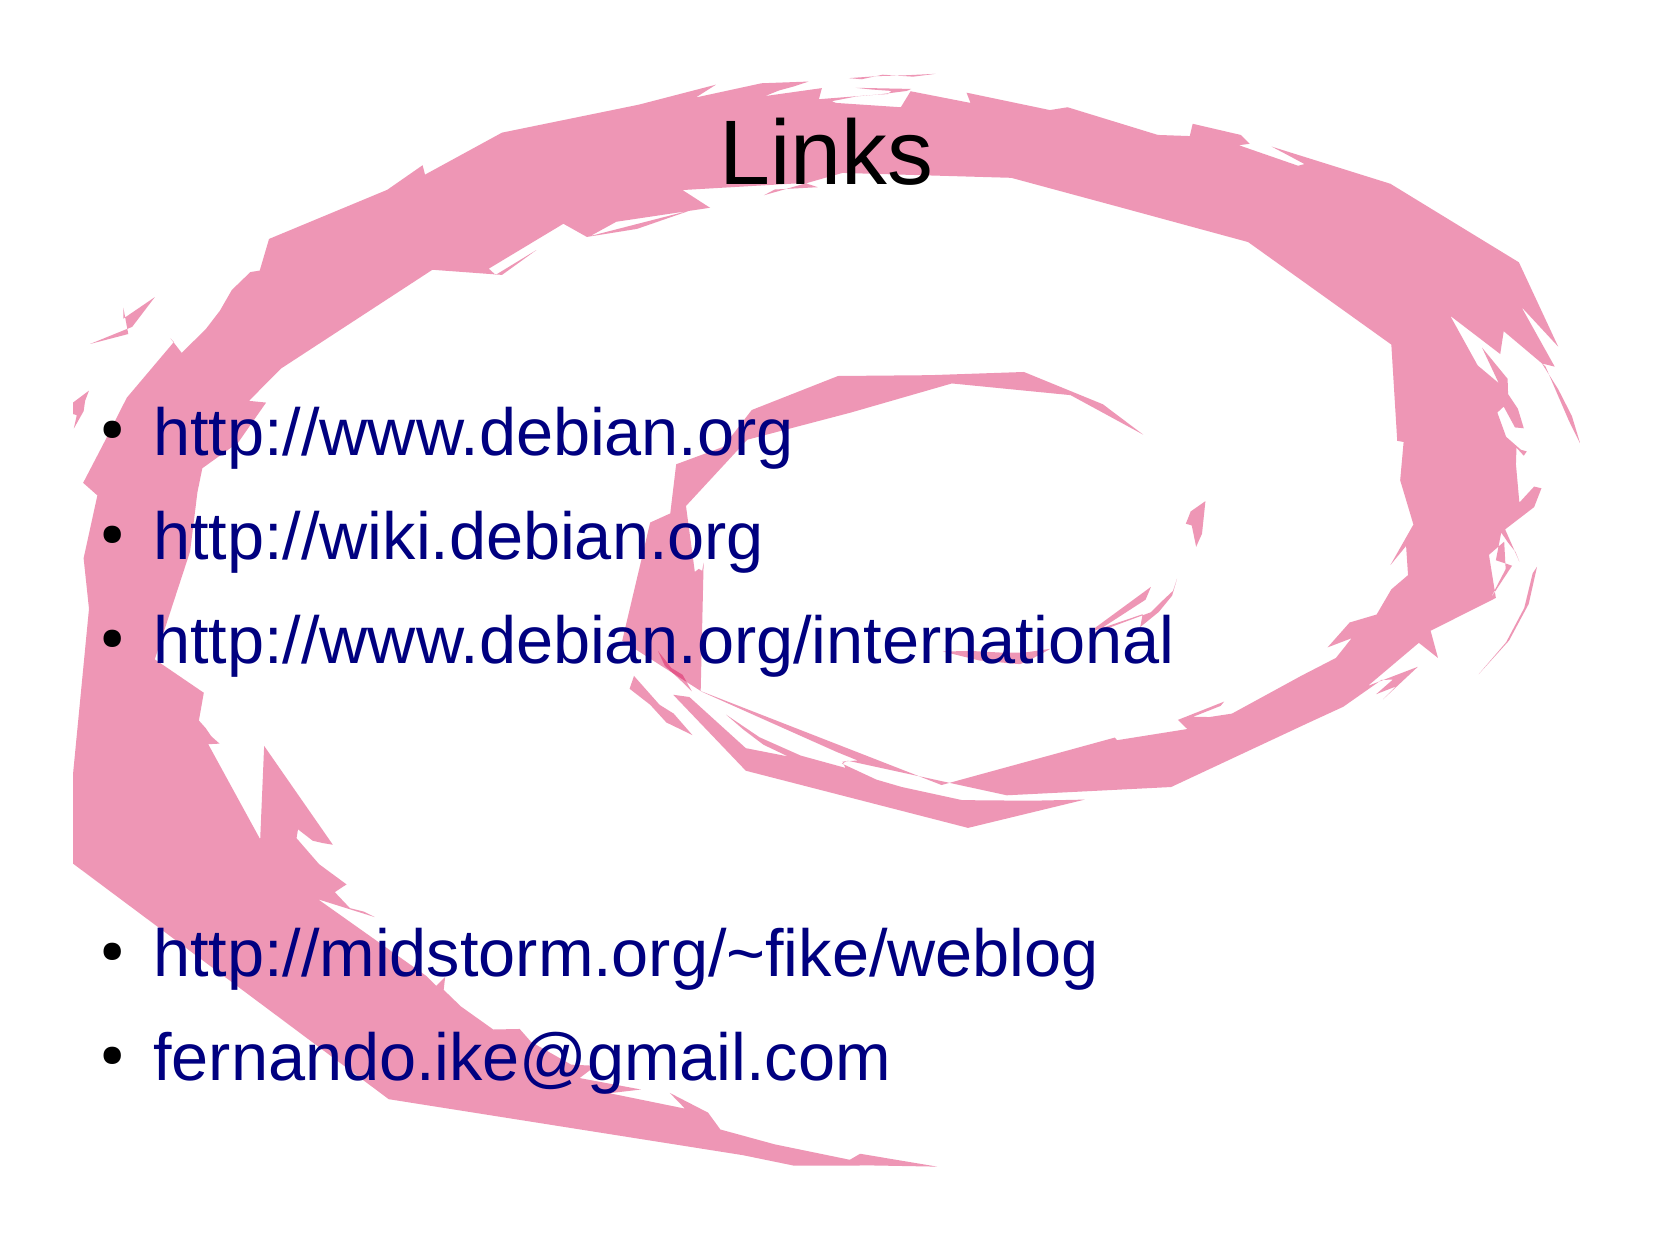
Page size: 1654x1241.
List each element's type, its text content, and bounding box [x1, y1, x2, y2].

title Links [82, 49, 1571, 257]
list http://www.debian.org http://wiki.debian.org http://www.debian.org/international http://midstorm.org/~fike/weblog fernando.ike@gmail.com [82, 290, 1571, 1109]
